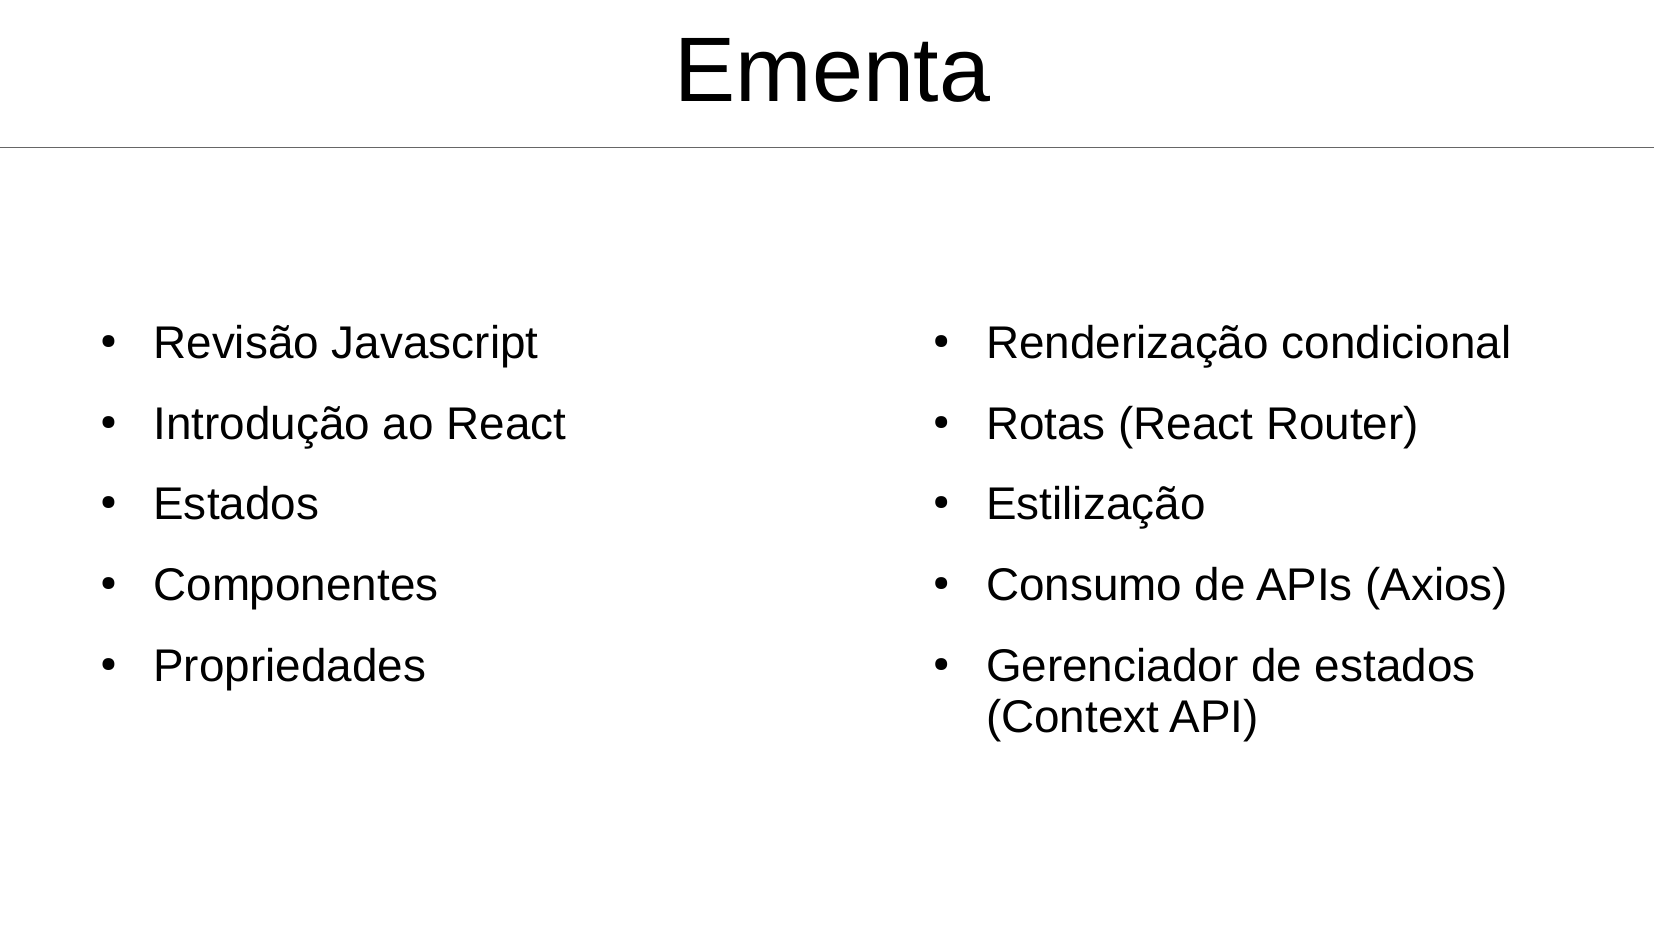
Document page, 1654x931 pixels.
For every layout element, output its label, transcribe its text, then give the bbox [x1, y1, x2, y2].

list Revisão Javascript Introdução ao React Estados Componentes Propriedades [82, 316, 739, 857]
title Ementa [88, 0, 1577, 147]
list Renderização condicional Rotas (React Router) Estilização Consumo de APIs (Axios) Gerenciador de estados (Context API) [915, 316, 1571, 857]
